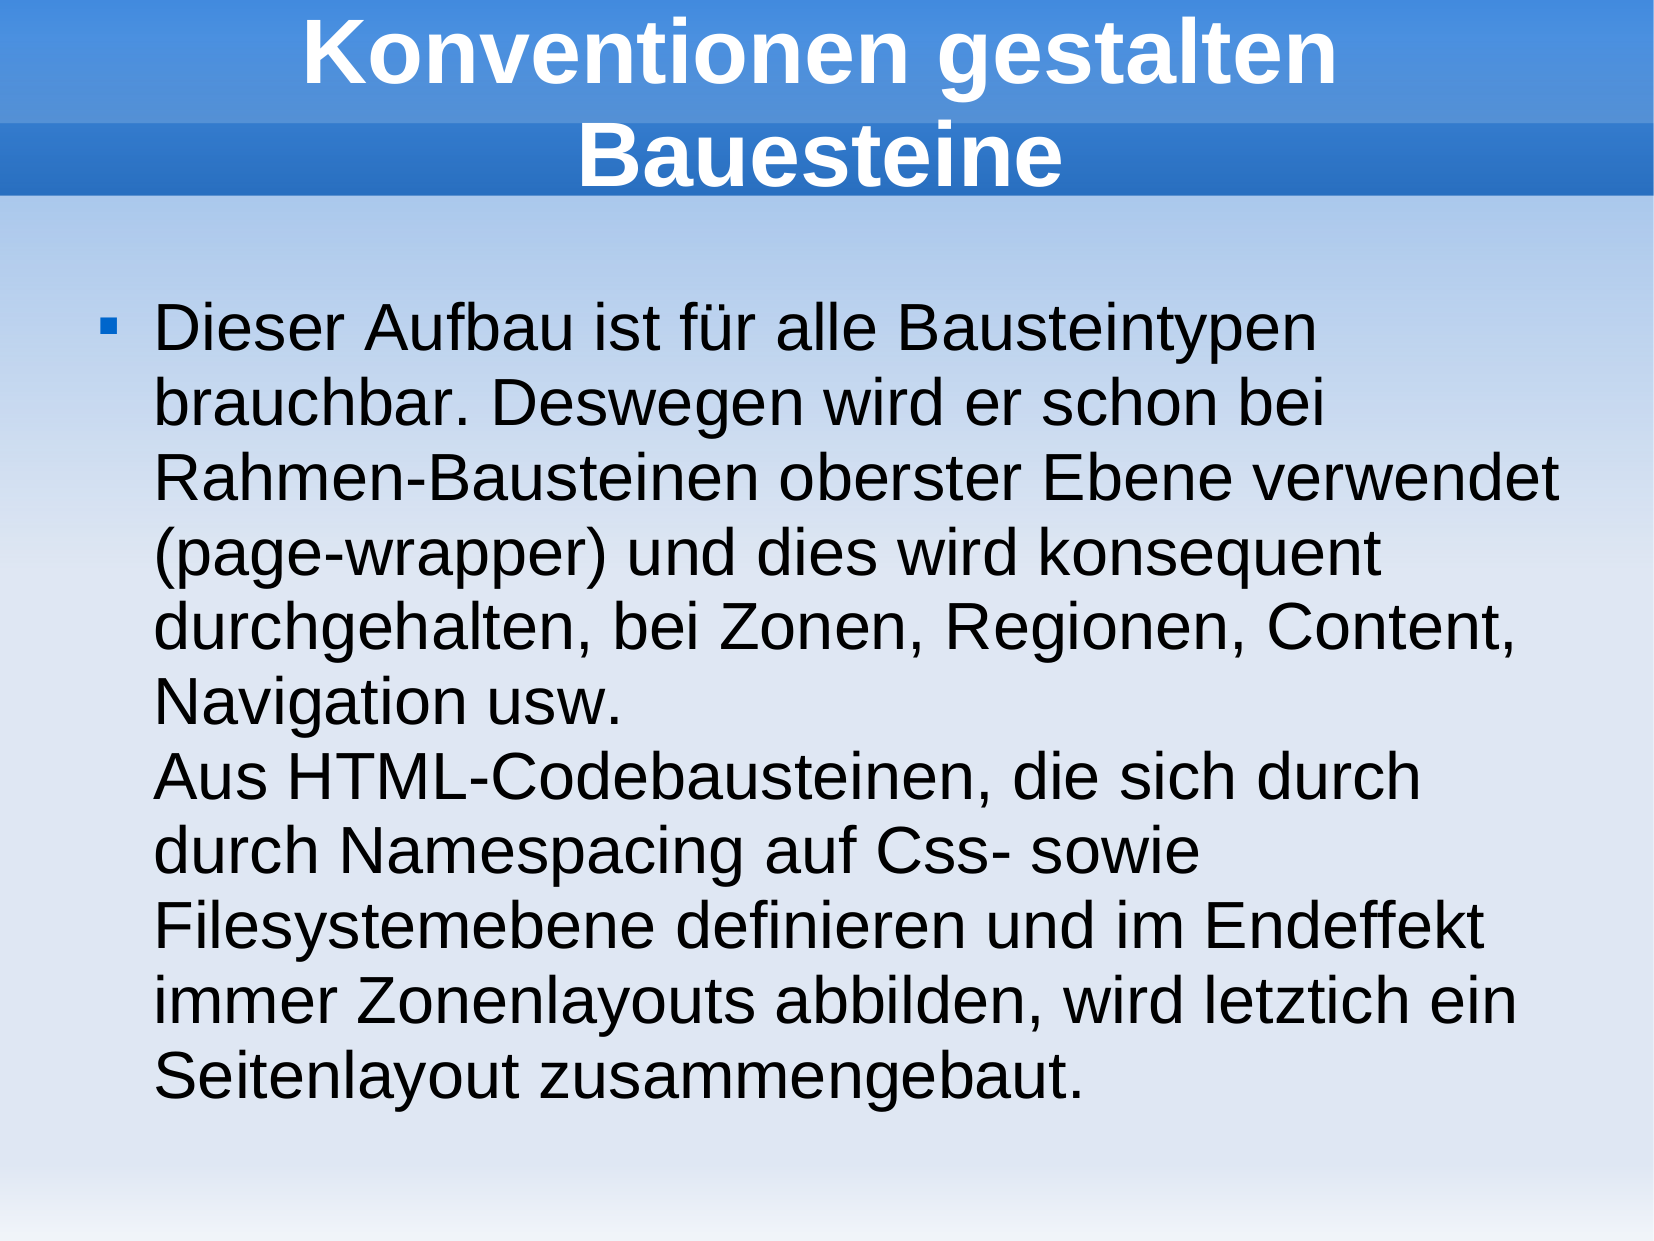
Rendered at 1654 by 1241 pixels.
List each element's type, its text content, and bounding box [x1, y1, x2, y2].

picture [0, 0, 1654, 1241]
list Dieser Aufbau ist für alle Bausteintypen brauchbar. Deswegen wird er schon bei Rahmen-Bausteinen oberster Ebene verwendet (page-wrapper) und dies wird konsequent durchgehalten, bei Zonen, Regionen, Content, Navigation usw. Aus HTML-Codebausteinen, die sich durch durch Namespacing auf Css- sowie Filesystemebene definieren und im Endeffekt immer Zonenlayouts abbilden, wird letztich ein Seitenlayout zusammengebaut. [82, 290, 1571, 1113]
title Konventionen gestalten Bauesteine [76, 1, 1565, 207]
